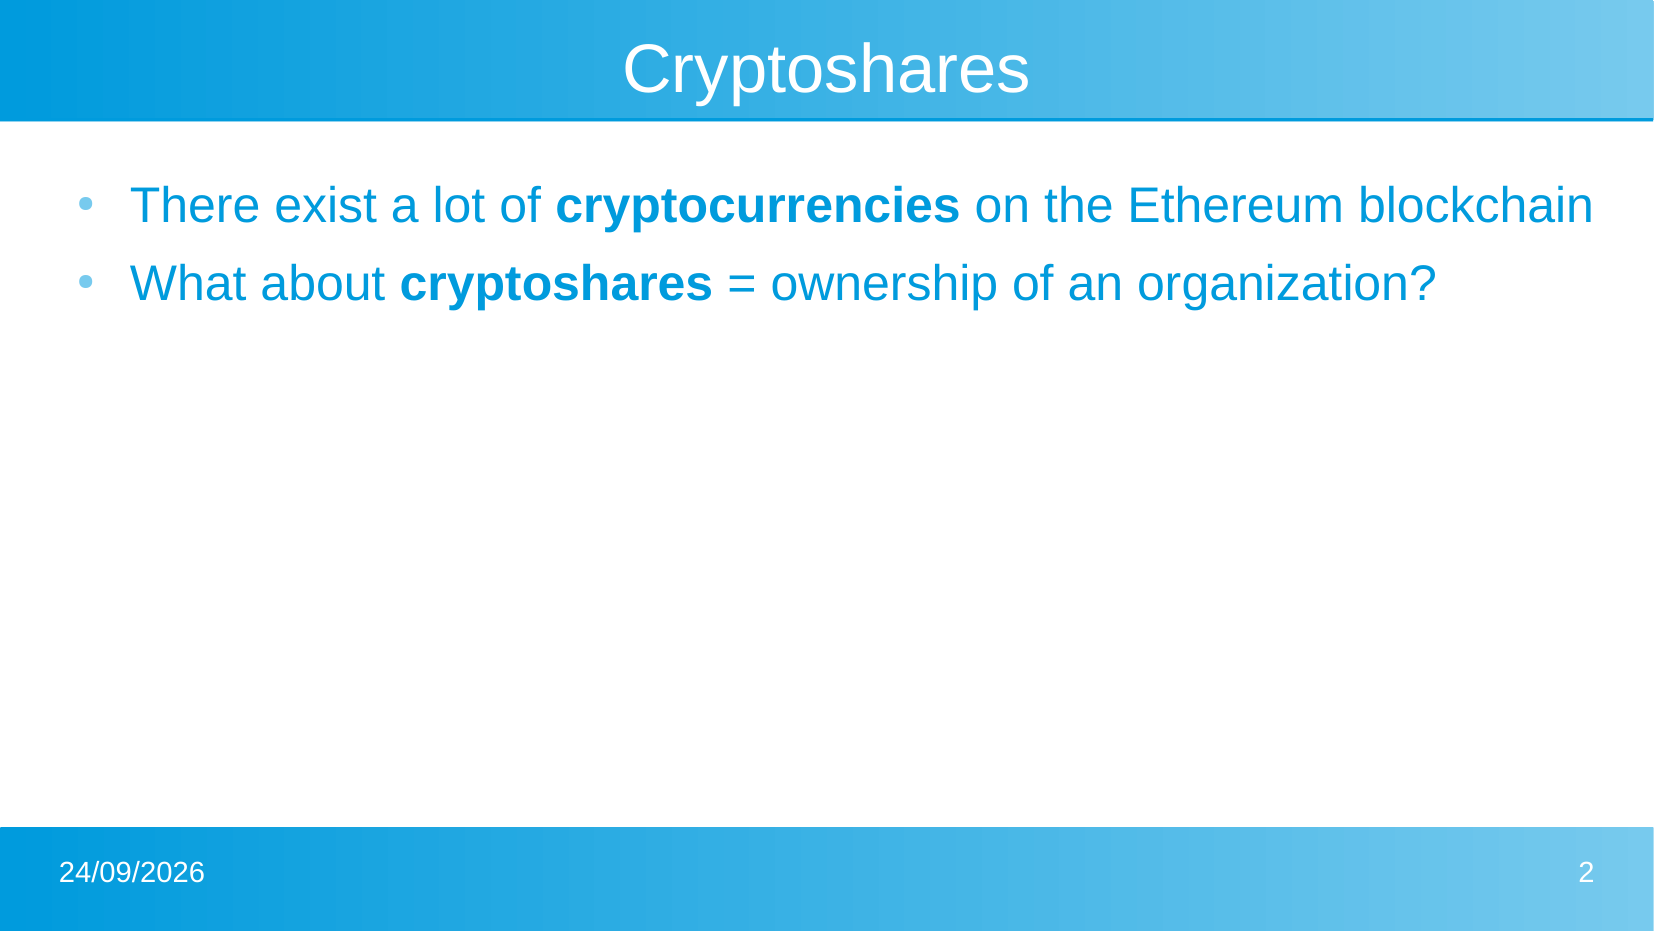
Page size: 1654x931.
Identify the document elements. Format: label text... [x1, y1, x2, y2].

list There exist a lot of cryptocurrencies on the Ethereum blockchain What about cryptoshares = ownership of an organization? [59, 177, 1595, 768]
title Cryptoshares [59, 29, 1595, 108]
